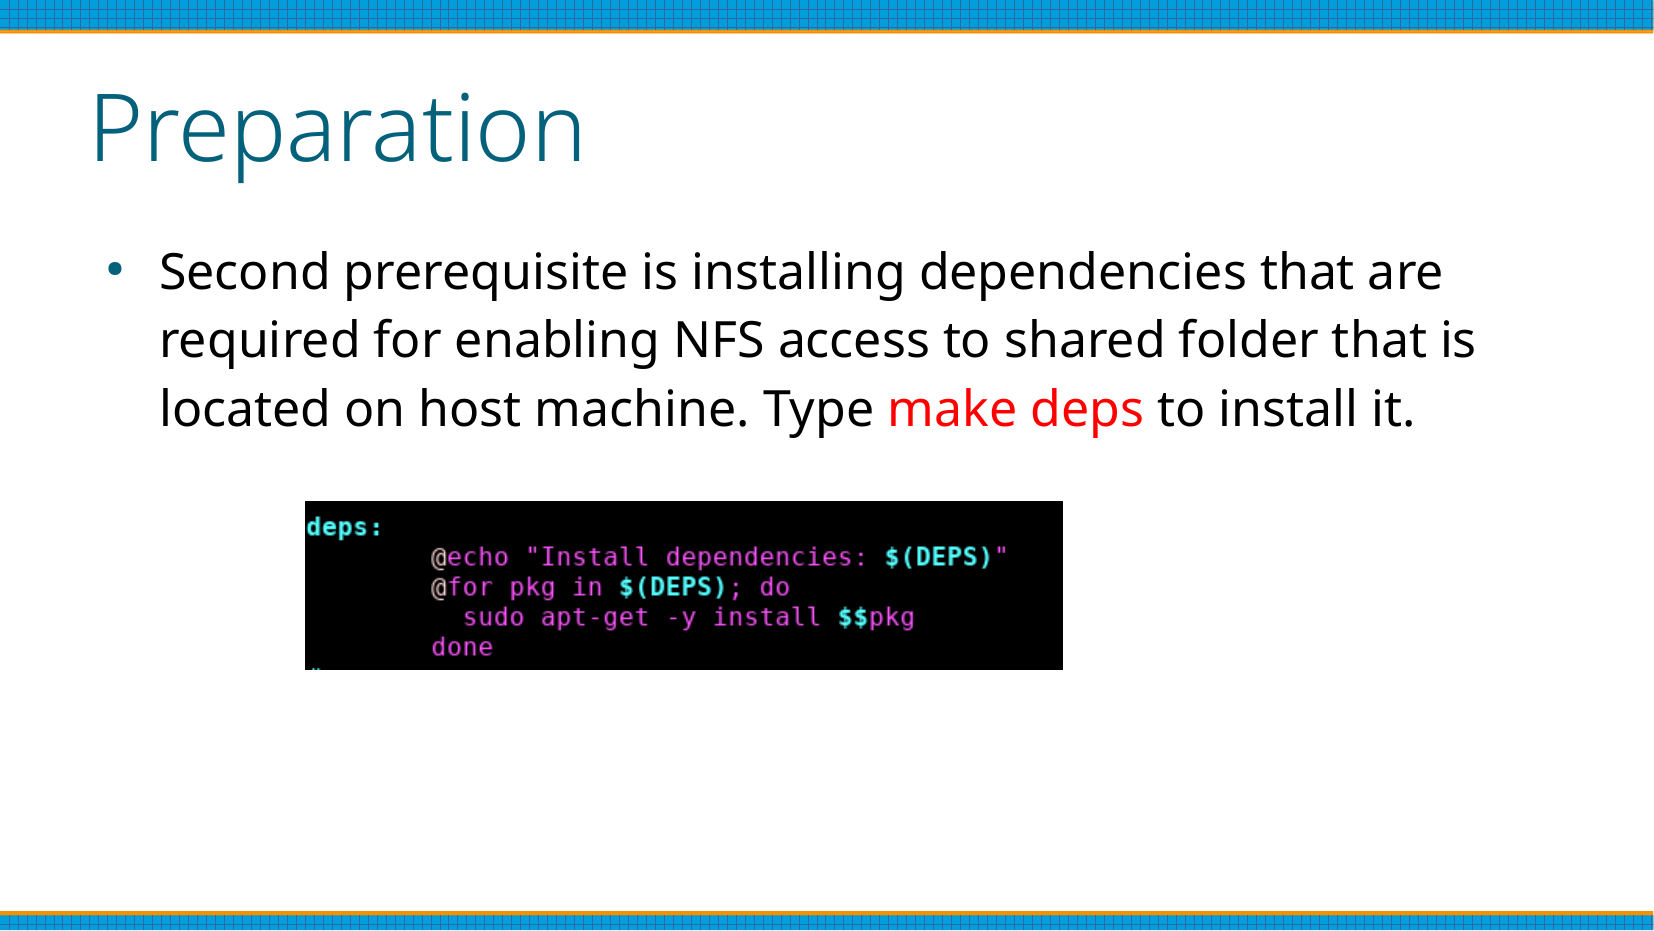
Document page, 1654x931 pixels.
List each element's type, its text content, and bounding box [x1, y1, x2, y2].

title Preparation [88, 44, 1565, 207]
picture [305, 501, 1063, 670]
list Second prerequisite is installing dependencies that are required for enabling NFS access to shared folder that is located on host machine. Type make deps to install it. [88, 236, 1565, 901]
